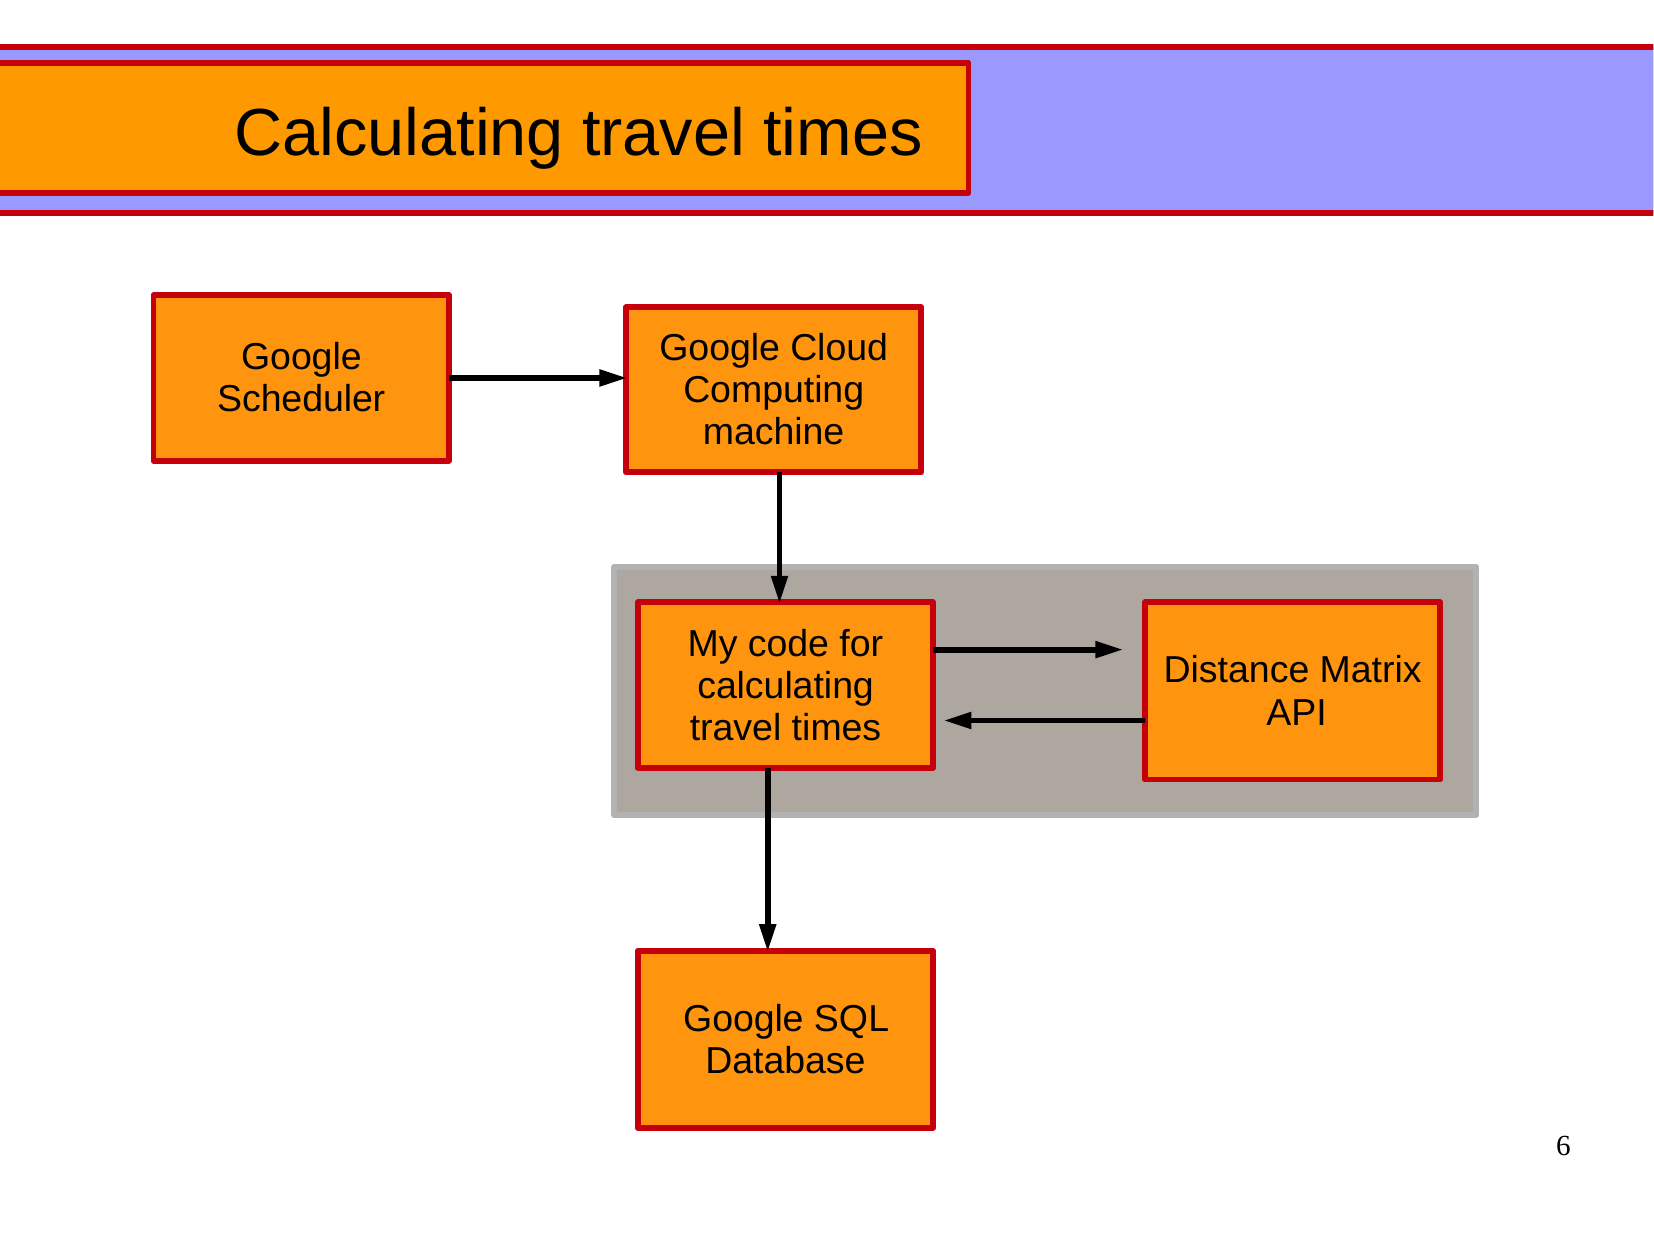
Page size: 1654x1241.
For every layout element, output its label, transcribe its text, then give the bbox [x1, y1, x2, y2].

text_box [771, 566, 1477, 815]
text_box Distance Matrix API [1145, 602, 1441, 780]
text_box [614, 566, 779, 815]
title Calculating travel times [188, 57, 969, 207]
text_box Google Scheduler [153, 295, 449, 461]
text_box My code for calculating travel times [637, 602, 934, 768]
text_box Google Cloud Computing machine [625, 307, 922, 473]
text_box Google SQL Database [637, 950, 934, 1128]
text_box [0, 47, 1654, 213]
